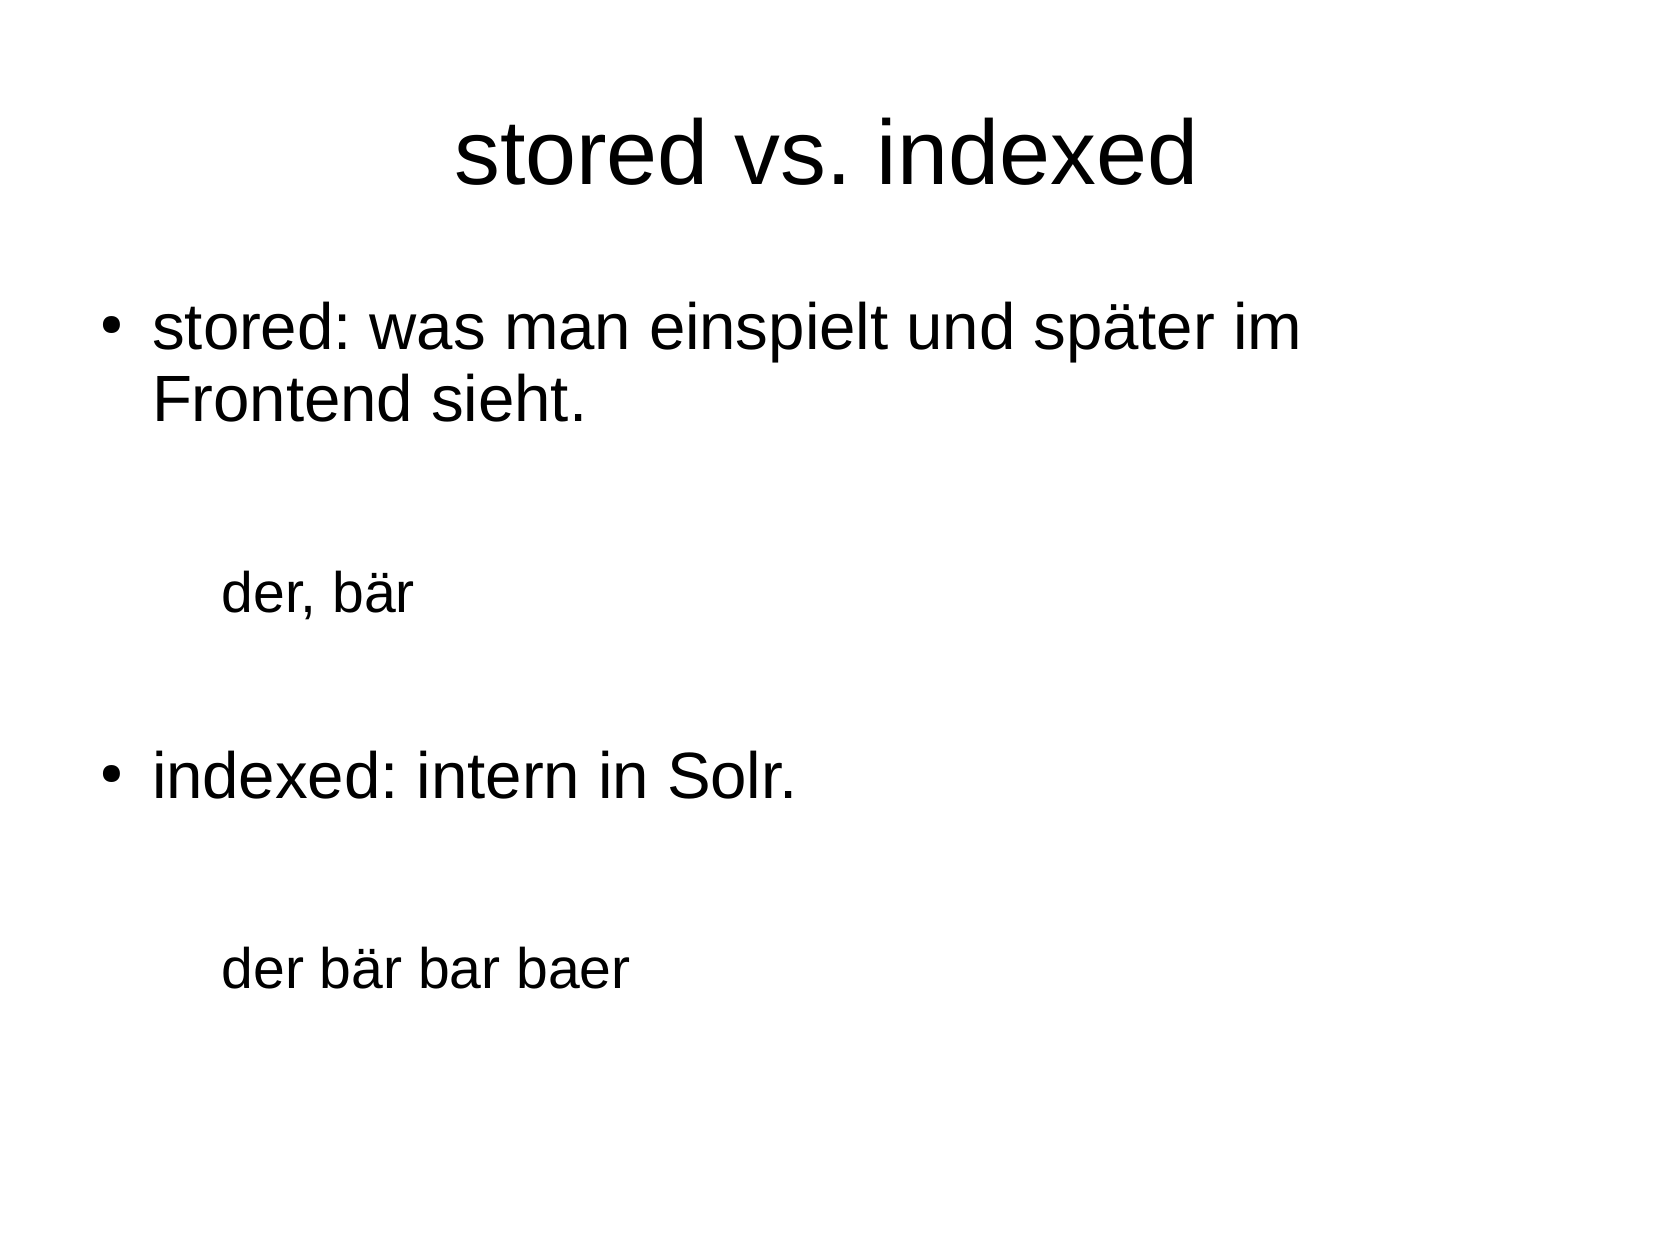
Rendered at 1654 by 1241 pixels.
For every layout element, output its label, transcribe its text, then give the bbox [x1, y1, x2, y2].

title stored vs. indexed [82, 49, 1571, 257]
list stored: was man einspielt und später im Frontend sieht. der, bär indexed: intern in Solr. der bär bar baer [82, 290, 1571, 1010]
